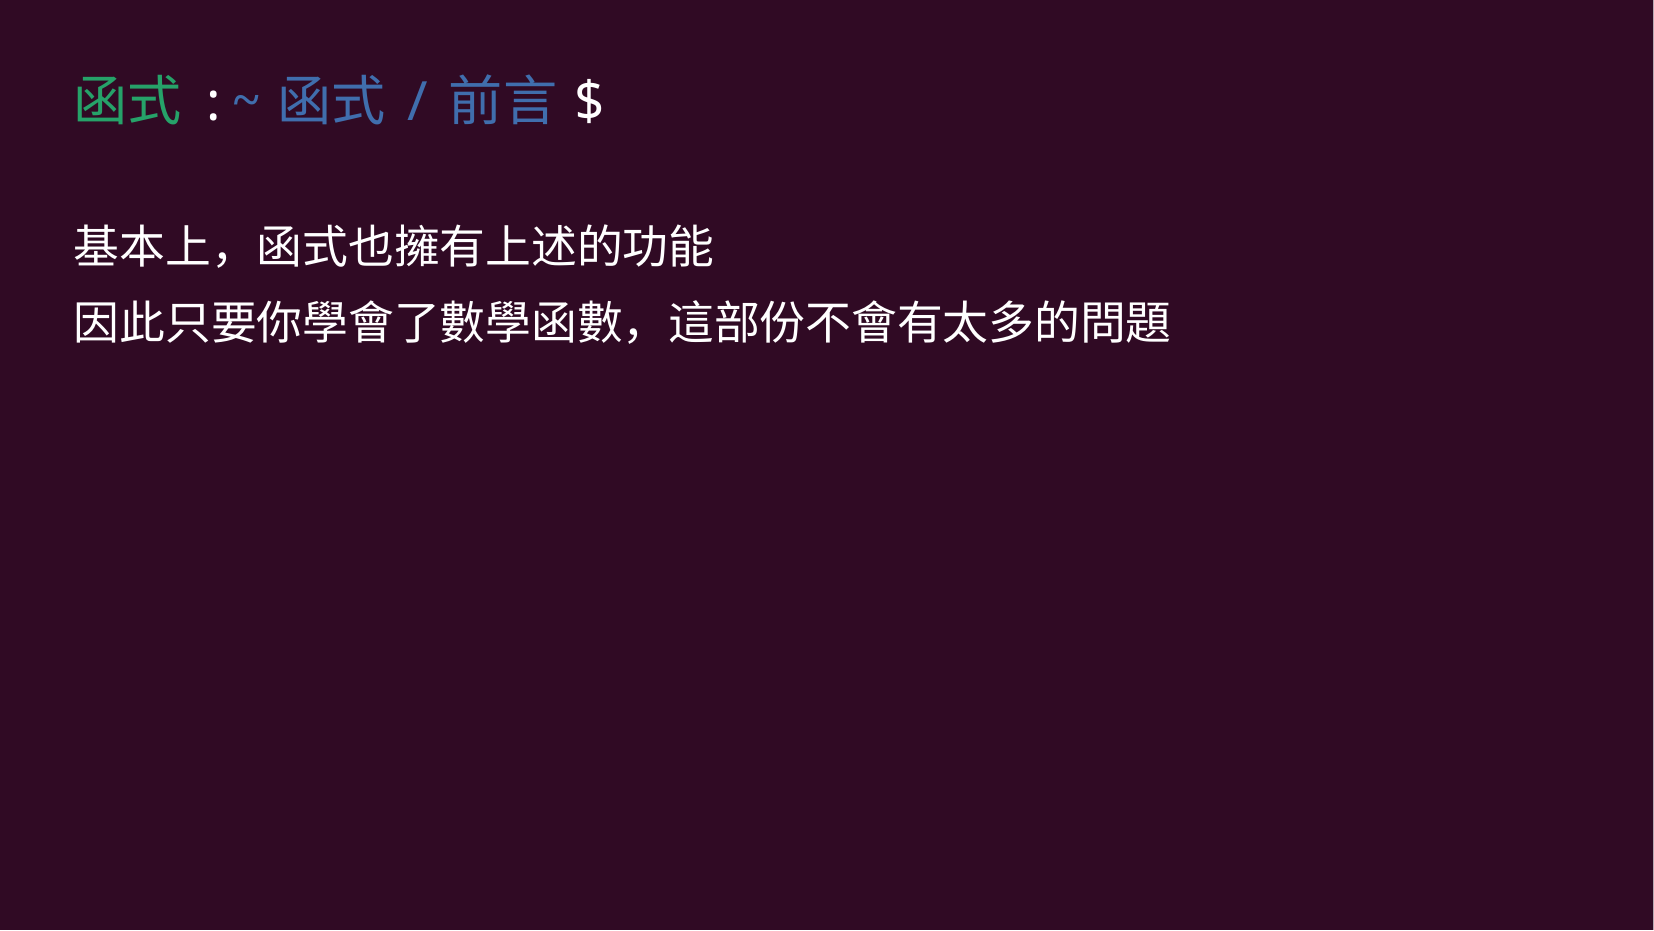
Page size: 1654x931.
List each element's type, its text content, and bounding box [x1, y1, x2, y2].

text_box 基本上，函式也擁有上述的功能 因此只要你學會了數學函數，這部份不會有太多的問題 [59, 193, 1613, 672]
text_box 函式:~函式/前言$ [59, 55, 1201, 139]
